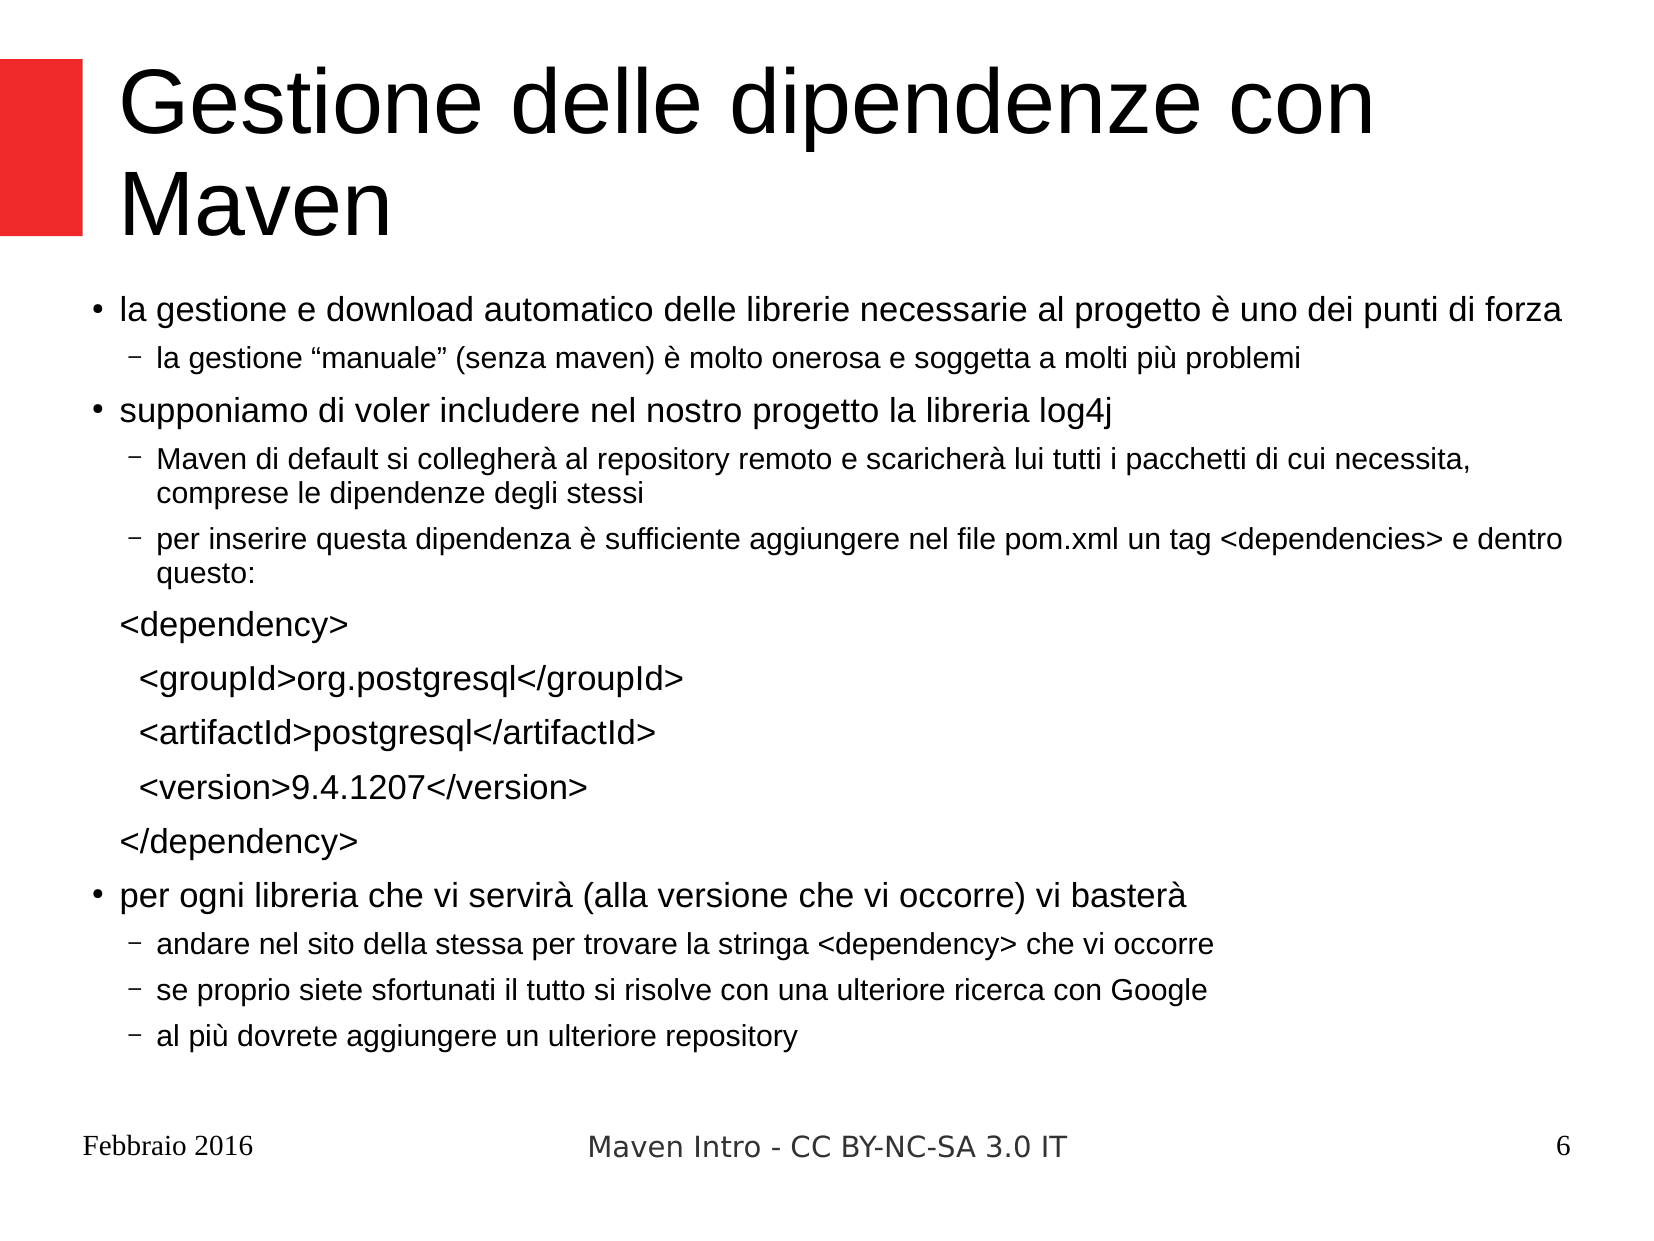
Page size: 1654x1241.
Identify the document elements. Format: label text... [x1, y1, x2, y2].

list la gestione e download automatico delle librerie necessarie al progetto è uno dei punti di forza la gestione “manuale” (senza maven) è molto onerosa e soggetta a molti più problemi supponiamo di voler includere nel nostro progetto la libreria log4j Maven di default si collegherà al repository remoto e scaricherà lui tutti i pacchetti di cui necessita, comprese le dipendenze degli stessi per inserire questa dipendenza è sufficiente aggiungere nel file pom.xml un tag <dependencies> e dentro questo: <dependency> <groupId>org.postgresql</groupId> <artifactId>postgresql</artifactId> <version>9.4.1207</version> </dependency> per ogni libreria che vi servirà (alla versione che vi occorre) vi basterà andare nel sito della stessa per trovare la stringa <dependency> che vi occorre se proprio siete sfortunati il tutto si risolve con una ulteriore ricerca con Google al più dovrete aggiungere un ulteriore repository [82, 290, 1571, 1063]
title Gestione delle dipendenze con Maven [118, 49, 1607, 257]
